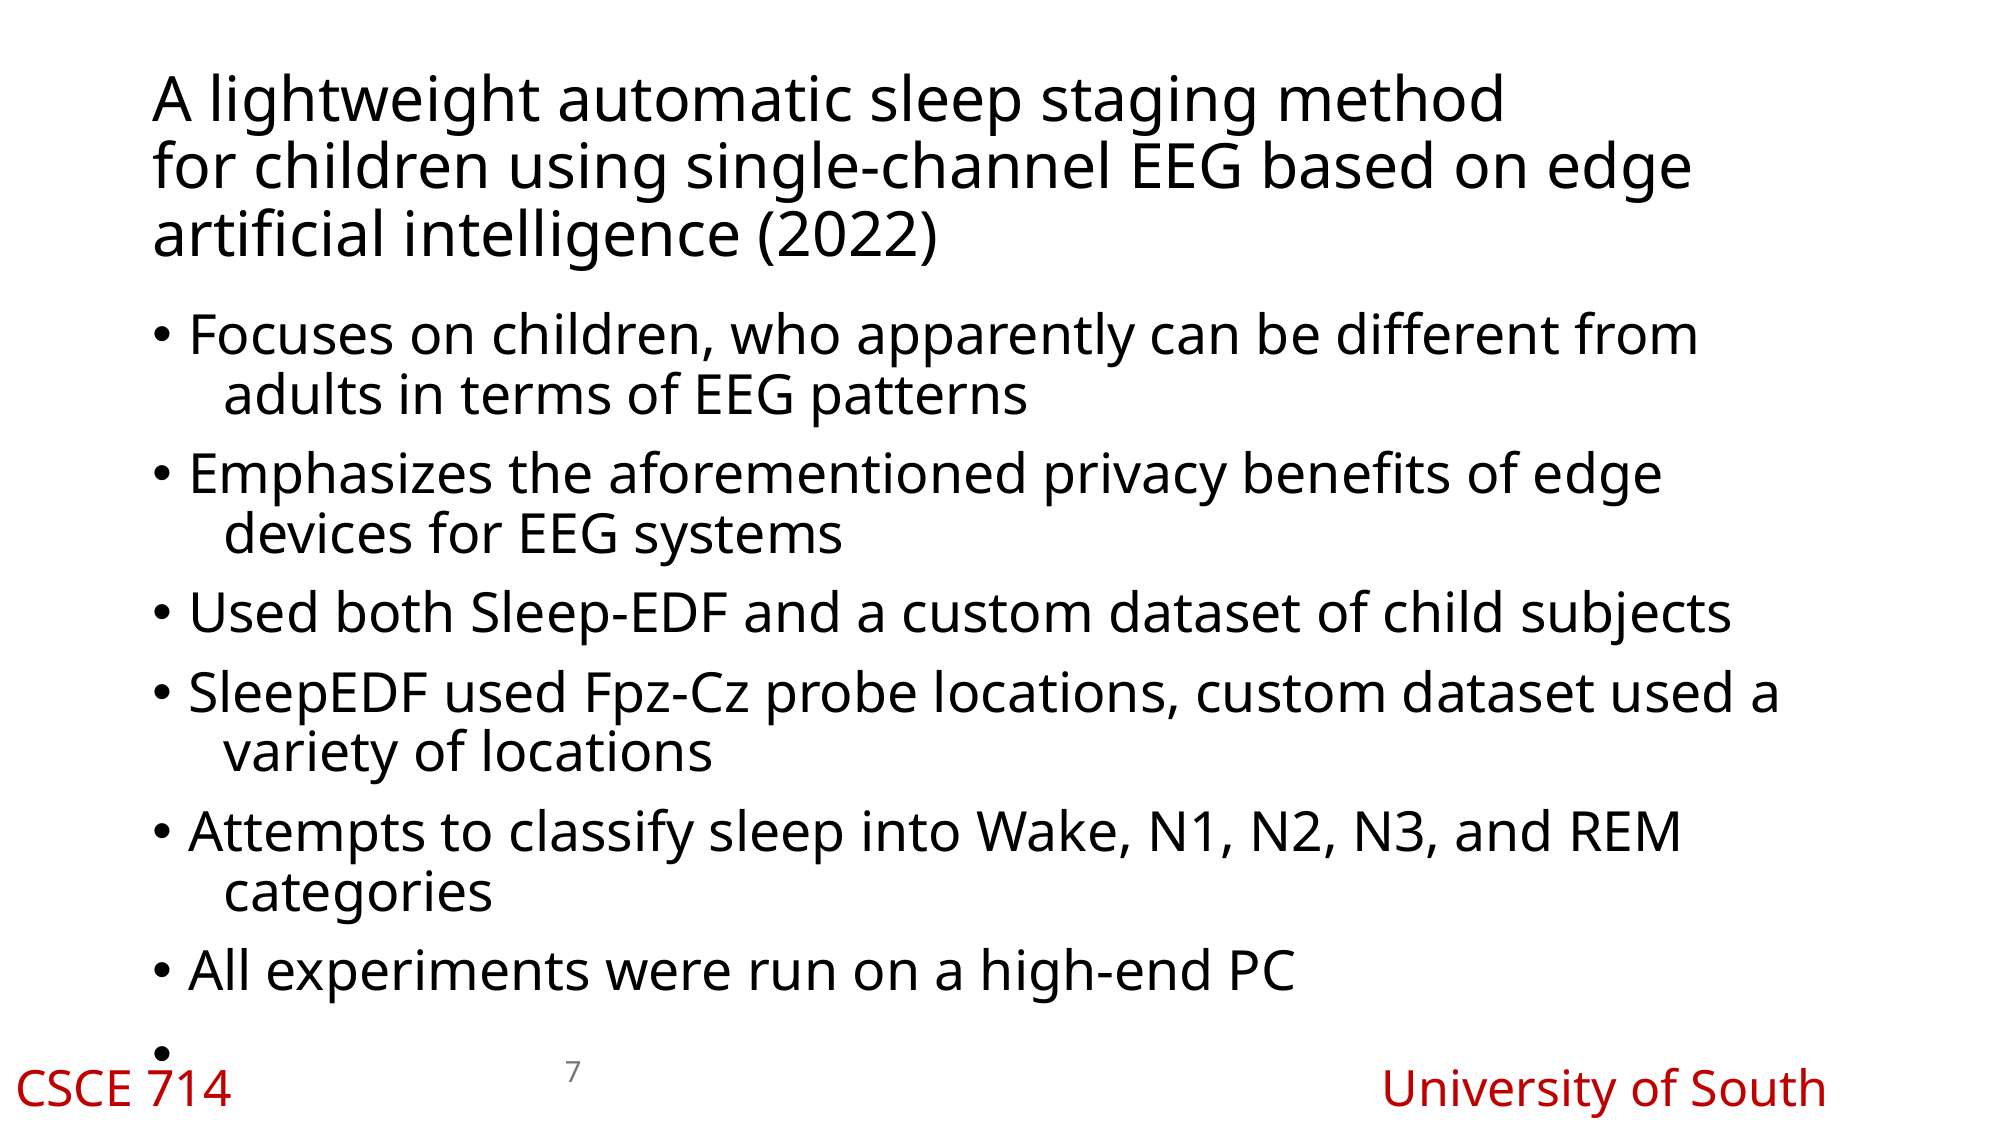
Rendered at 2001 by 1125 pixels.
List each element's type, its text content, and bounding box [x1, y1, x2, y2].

title A lightweight automatic sleep staging method for children using single‑channel EEG based on edge artificial intelligence (2022) [137, 59, 1863, 278]
text_box CSCE 714 [0, 1049, 249, 1125]
slide_number 7 [549, 1042, 1000, 1103]
text_box University of South Carolina [1366, 1049, 2000, 1125]
list Focuses on children, who apparently can be different from adults in terms of EEG patterns Emphasizes the aforementioned privacy benefits of edge devices for EEG systems Used both Sleep-EDF and a custom dataset of child subjects SleepEDF used Fpz-Cz probe locations, custom dataset used a variety of locations Attempts to classify sleep into Wake, N1, N2, N3, and REM categories All experiments were run on a high-end PC [137, 299, 1863, 1014]
